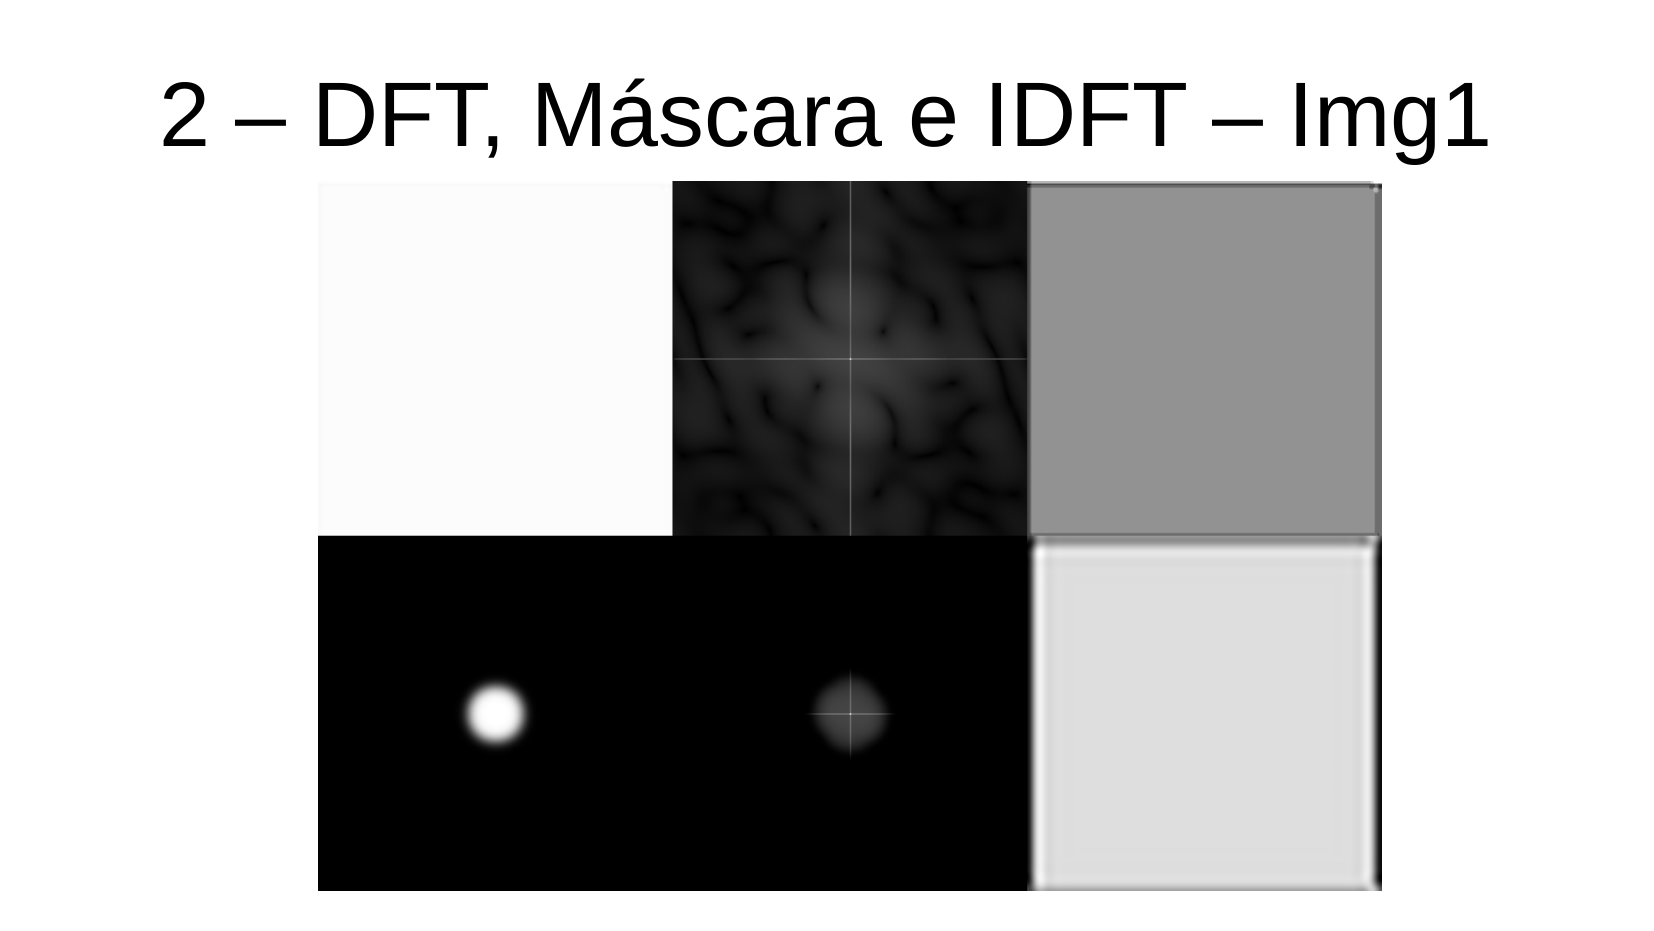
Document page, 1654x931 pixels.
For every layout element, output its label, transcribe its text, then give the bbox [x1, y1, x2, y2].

picture [318, 181, 1382, 891]
title 2 – DFT, Máscara e IDFT – Img1 [82, 37, 1571, 193]
